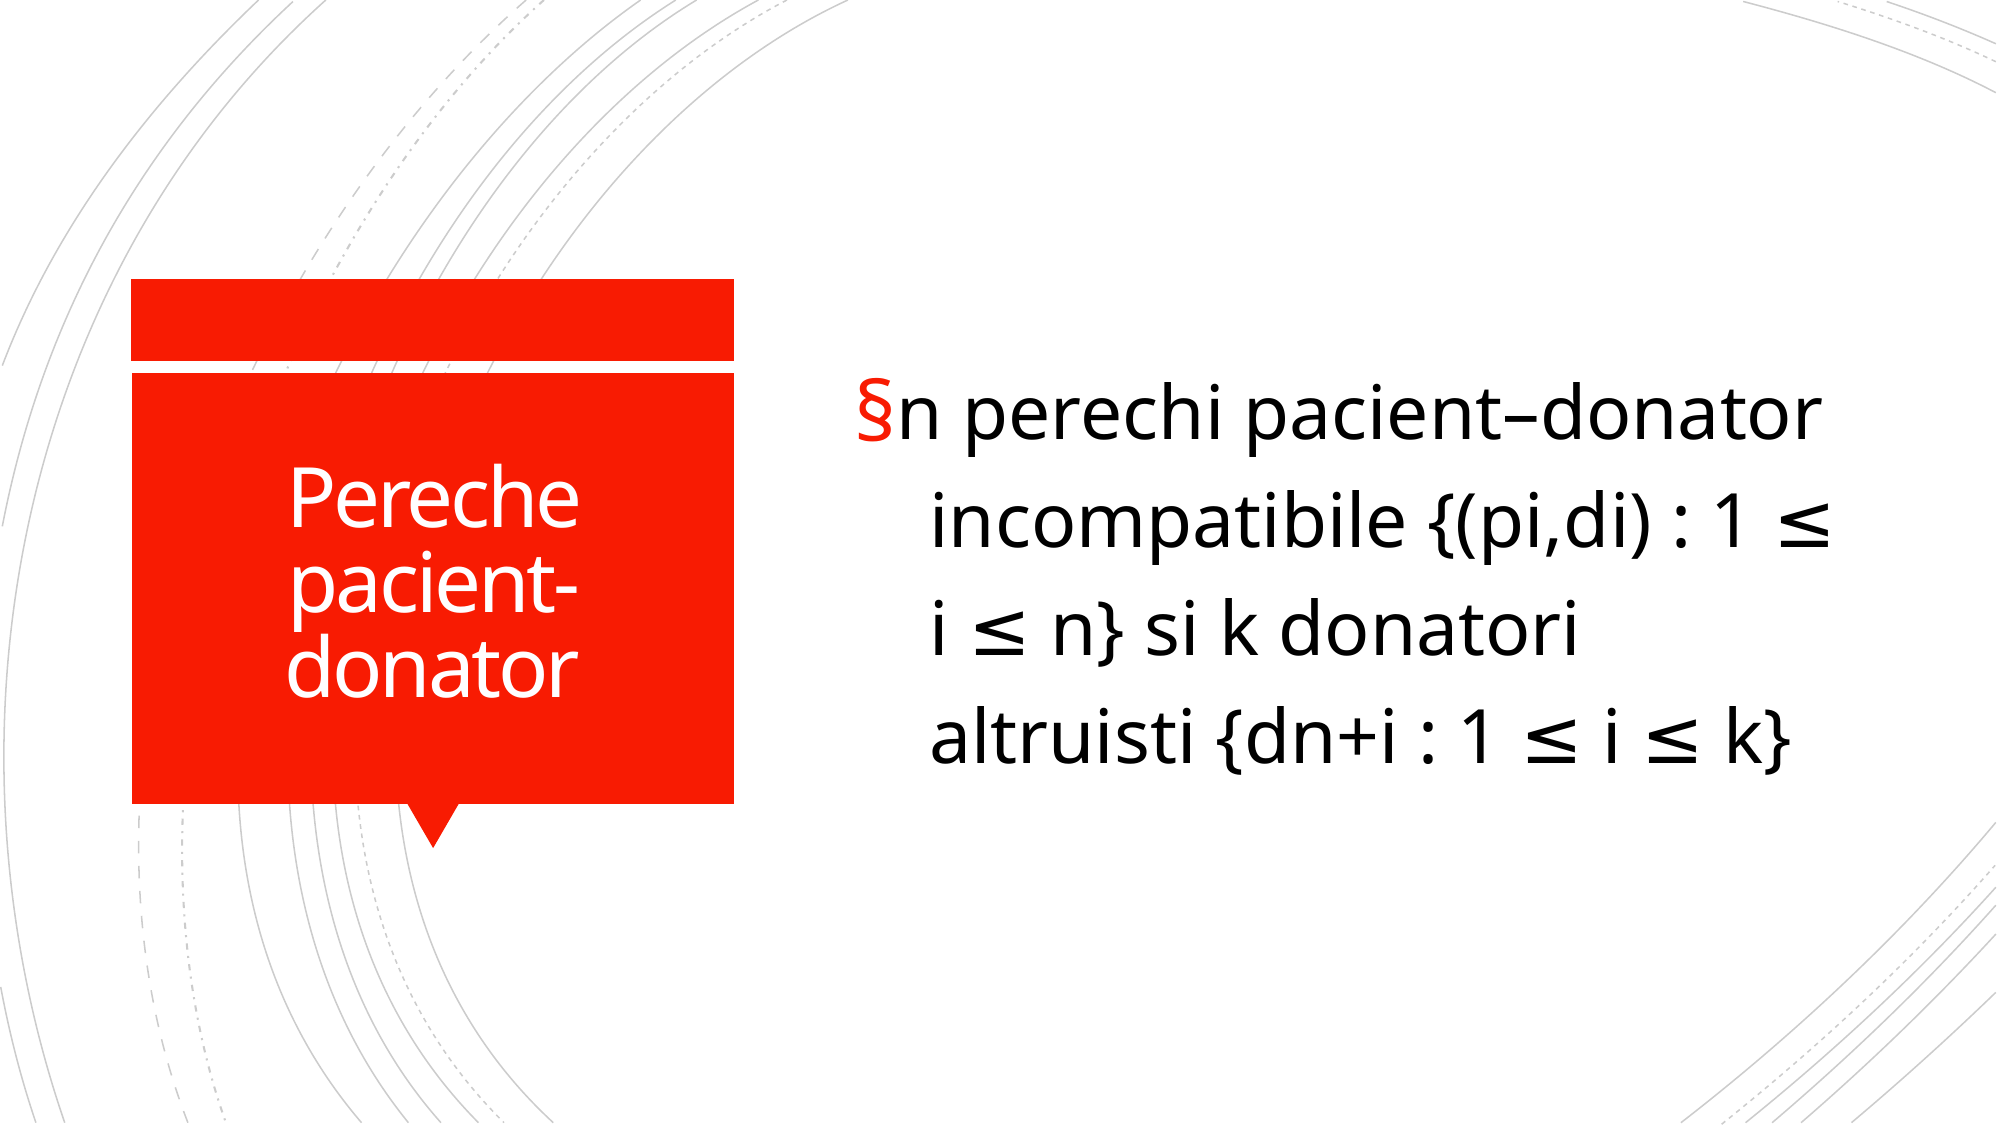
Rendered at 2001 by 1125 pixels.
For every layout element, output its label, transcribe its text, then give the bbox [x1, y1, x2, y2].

title Pereche pacient-donator [145, 385, 720, 789]
list n perechi pacient–donator incompatibile {(pi,di) : 1 ≤ i ≤ n} si k donatori altruisti {dn+i : 1 ≤ i ≤ k} [839, 131, 1871, 993]
